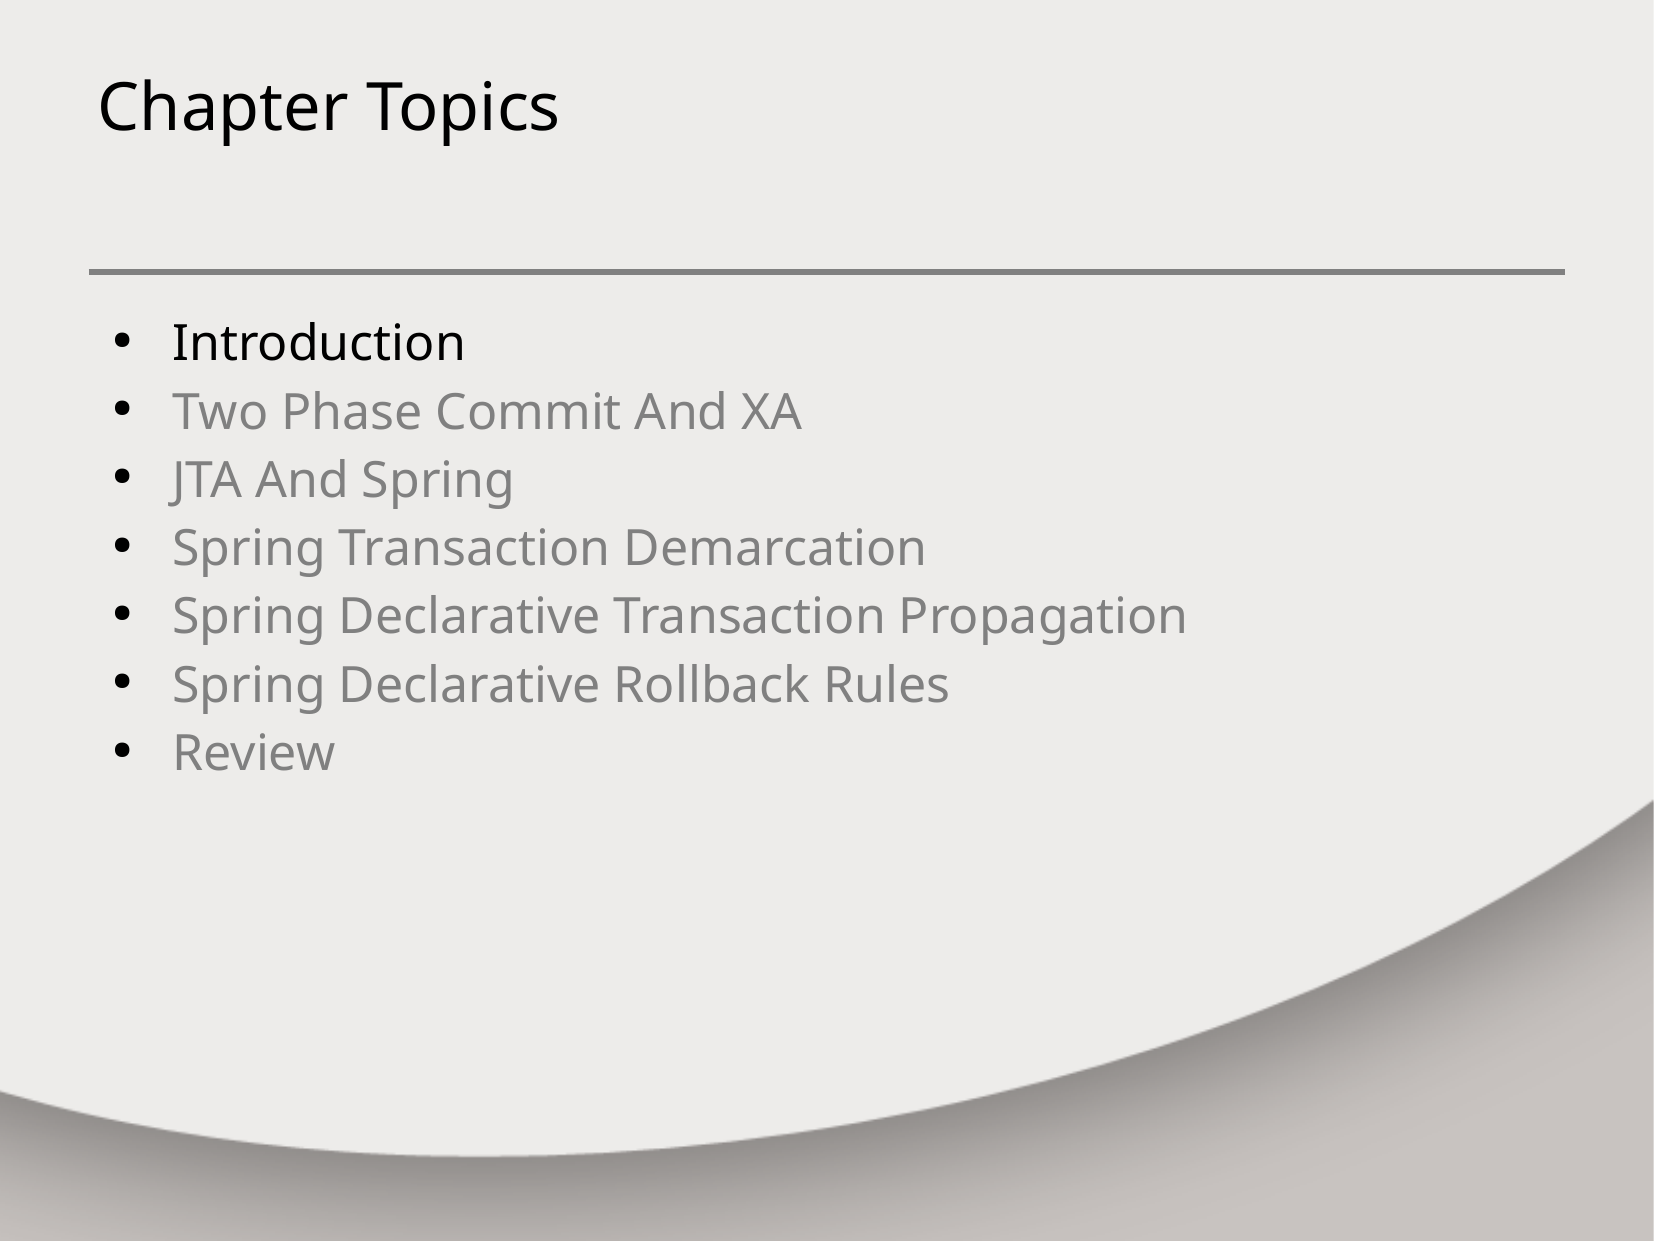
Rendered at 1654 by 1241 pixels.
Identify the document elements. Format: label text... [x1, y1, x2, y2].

text_box Introduction Two Phase Commit And XA JTA And Spring Spring Transaction Demarcation Spring Declarative Transaction Propagation Spring Declarative Rollback Rules Review [97, 300, 1561, 1163]
picture [0, 0, 1654, 1241]
title Chapter Topics [97, 75, 1561, 226]
